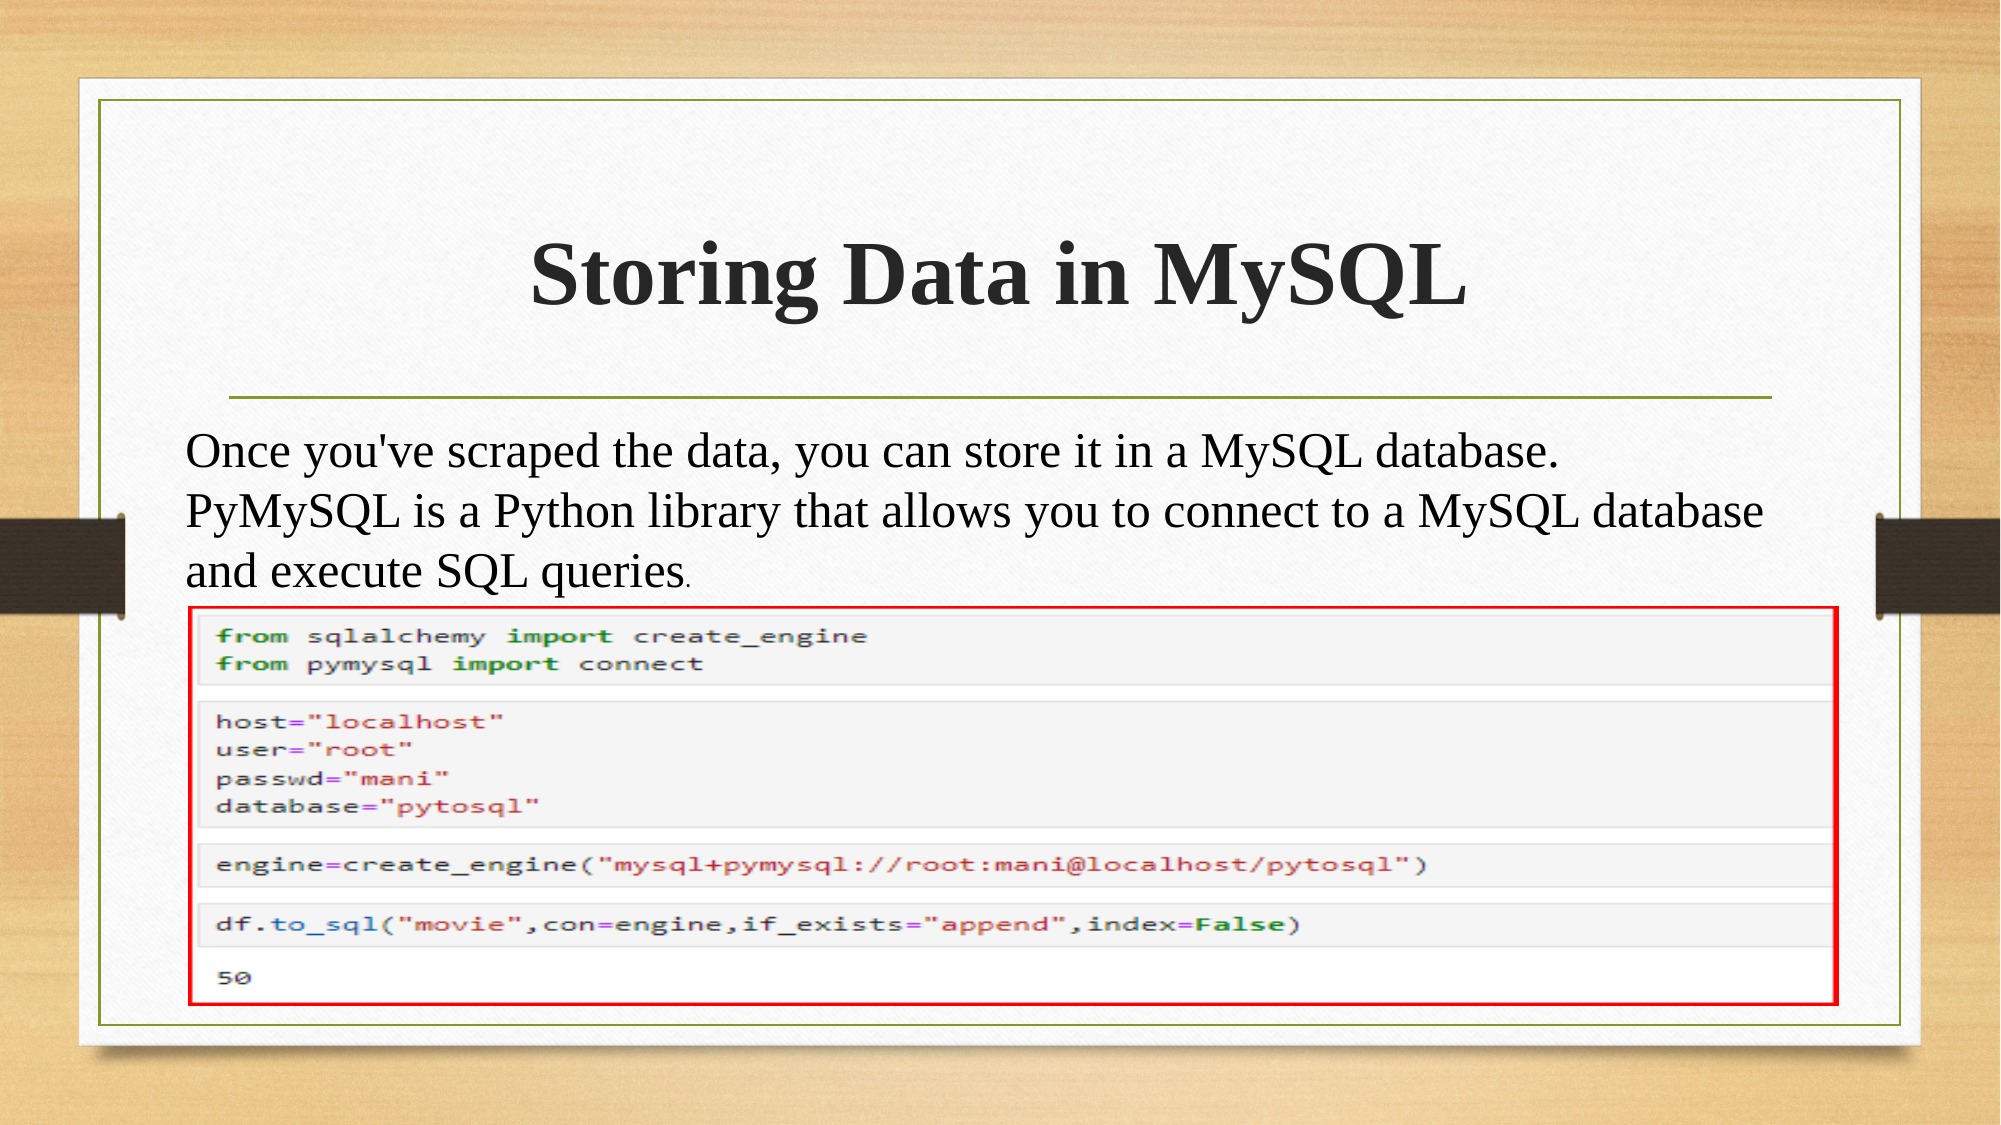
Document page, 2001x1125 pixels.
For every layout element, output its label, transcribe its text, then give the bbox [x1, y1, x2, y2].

list Once you've scraped the data, you can store it in a MySQL database. PyMySQL is a Python library that allows you to connect to a MySQL database and execute SQL queries. [170, 409, 1788, 607]
title Storing Data in MySQL [212, 161, 1788, 376]
picture [188, 606, 1839, 1006]
